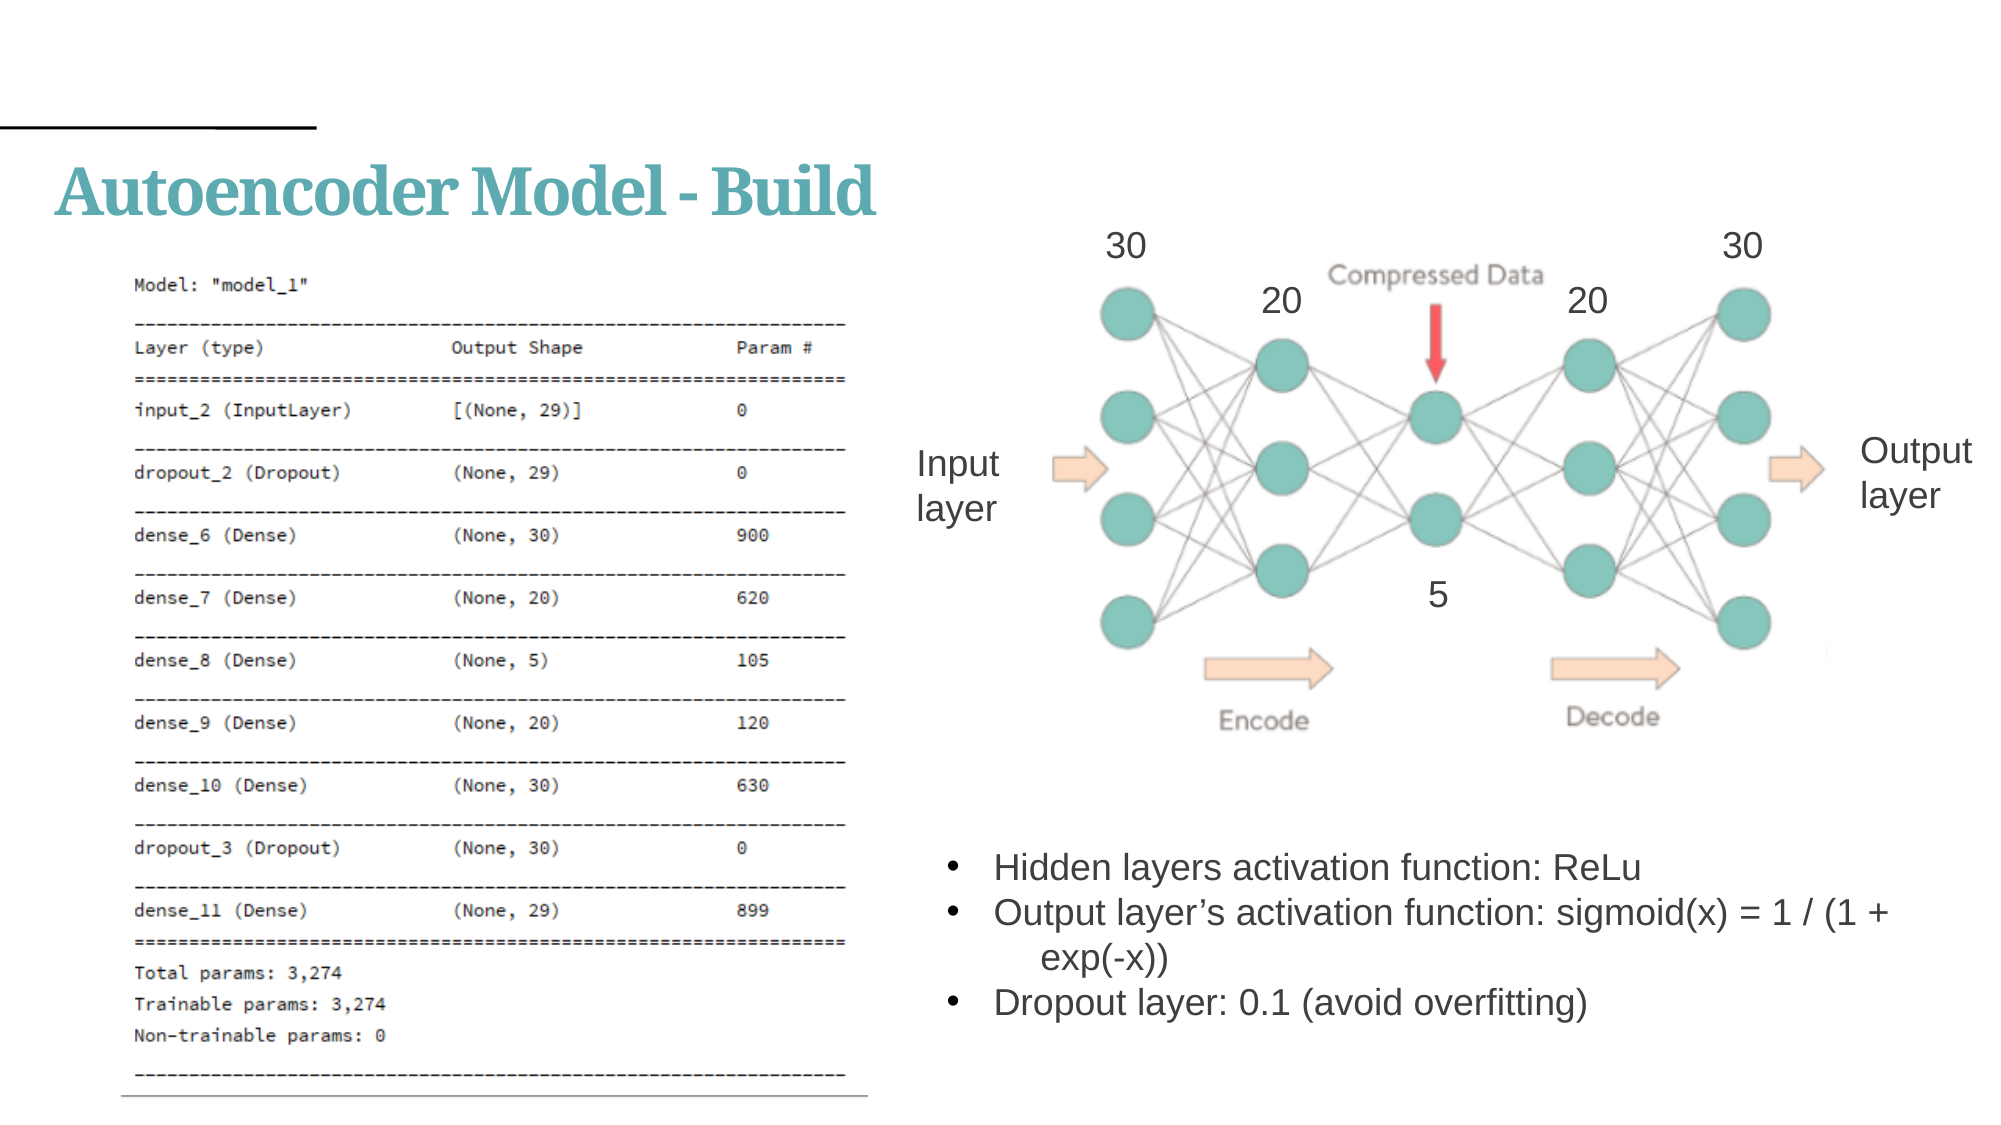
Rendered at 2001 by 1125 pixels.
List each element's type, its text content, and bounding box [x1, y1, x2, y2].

text_box Output layer [1845, 418, 2000, 525]
text_box 20 [1552, 268, 1631, 329]
text_box Hidden layers activation function: ReLu Output layer’s activation function: sigmoid(x) = 1 / (1 + exp(-x)) Dropout layer: 0.1 (avoid overfitting) [931, 835, 1955, 1033]
picture [1040, 230, 1828, 746]
text_box 20 [1246, 268, 1324, 329]
text_box 5 [1413, 562, 1473, 624]
text_box 30 [1090, 213, 1183, 275]
title Autoencoder Model - Build [54, 114, 1183, 269]
text_box Input layer [901, 431, 1028, 538]
picture [134, 268, 854, 1081]
text_box 30 [1707, 213, 1800, 275]
